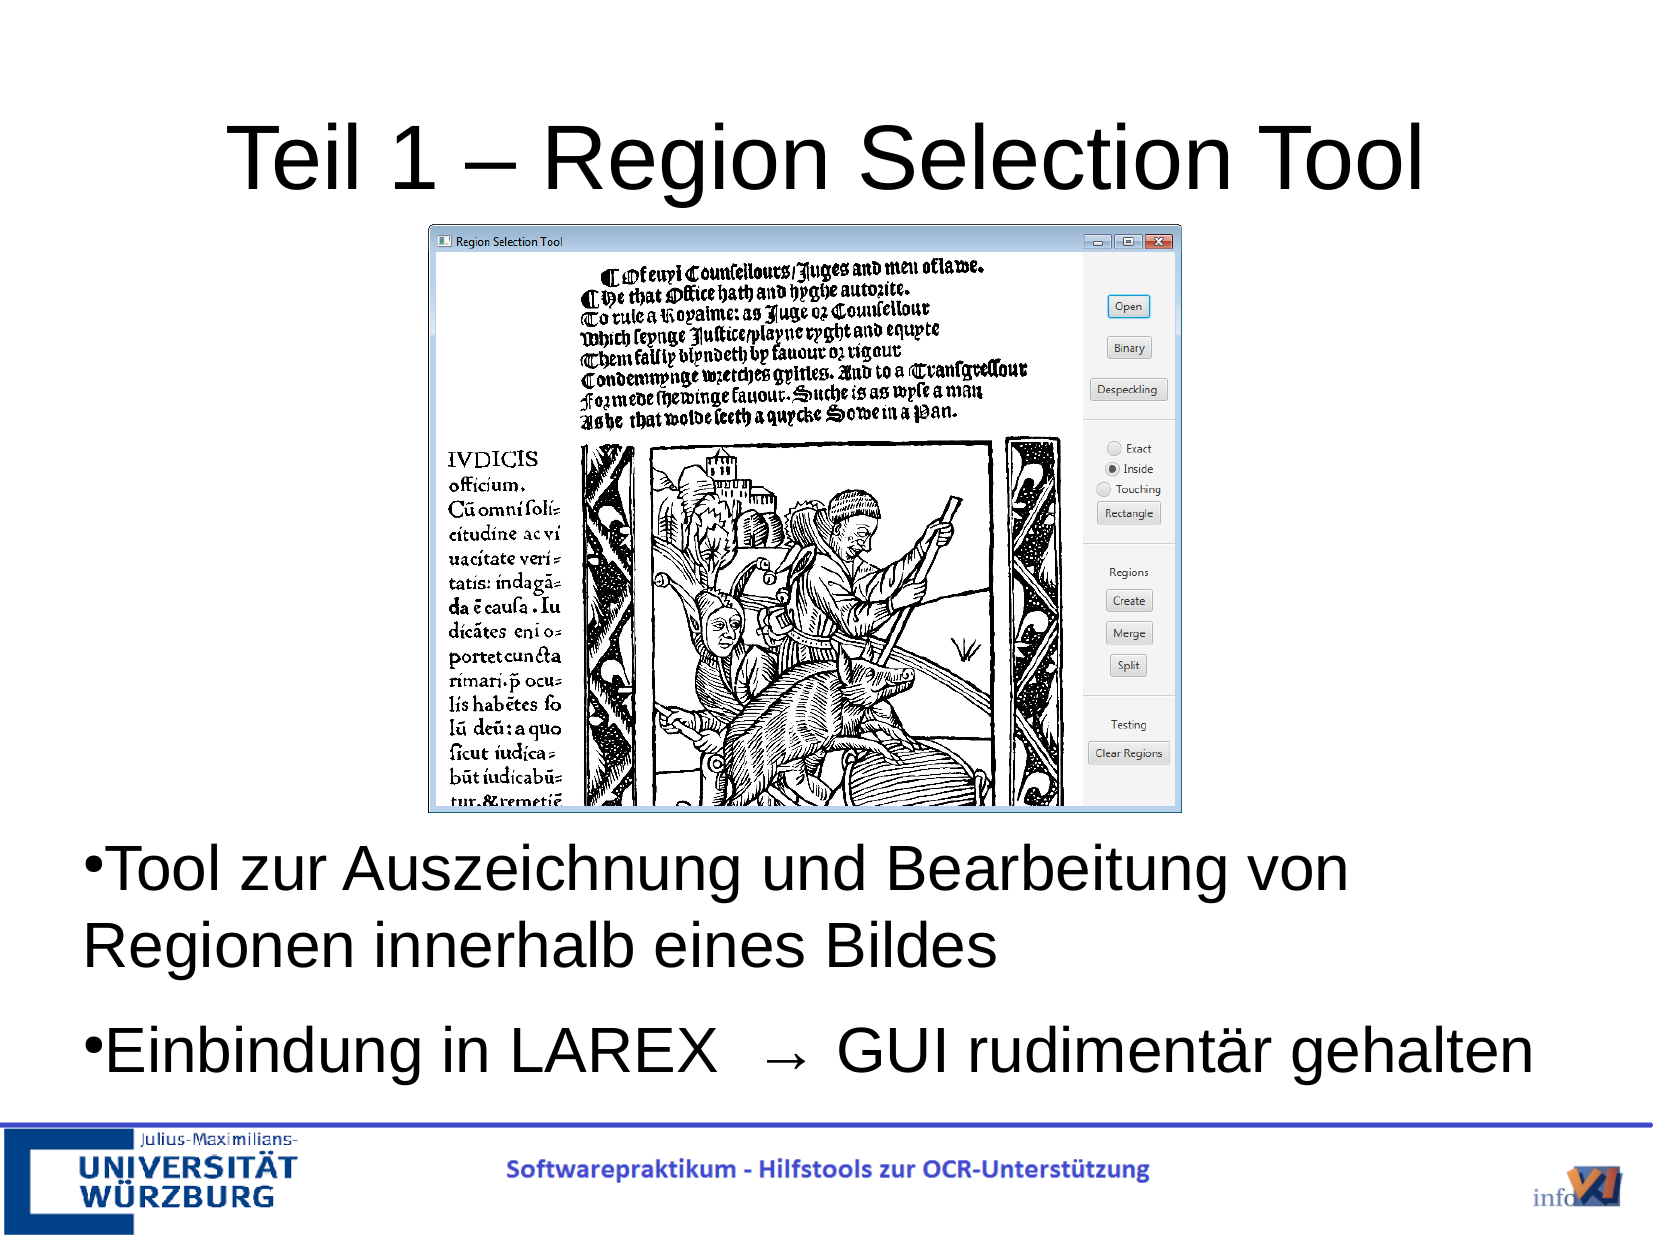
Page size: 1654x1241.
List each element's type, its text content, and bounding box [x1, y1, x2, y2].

picture [428, 224, 1182, 813]
title Teil 1 – Region Selection Tool [82, 49, 1571, 257]
list Tool zur Auszeichnung und Bearbeitung von Regionen innerhalb eines Bildes Einbindung in LAREX → GUI rudimentär gehalten [82, 826, 1630, 1087]
